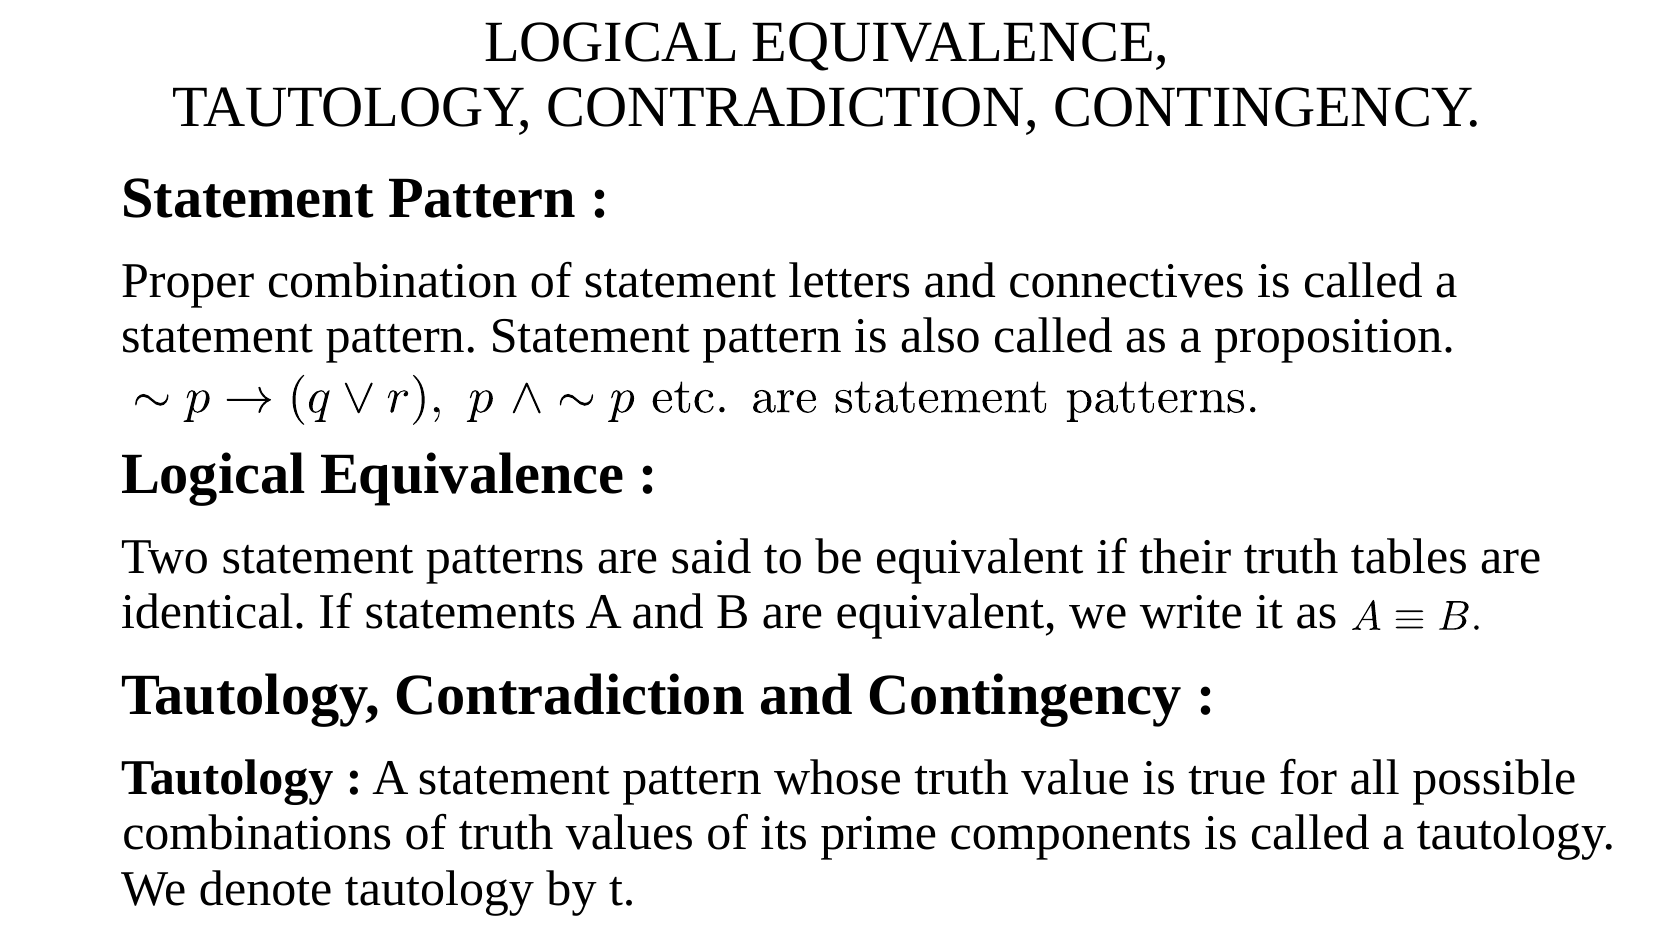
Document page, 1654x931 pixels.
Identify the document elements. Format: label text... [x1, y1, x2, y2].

subtitle Statement Pattern : Proper combination of statement letters and connectives is called a statement pattern. Statement pattern is also called as a proposition. Logical Equivalence : Two statement patterns are said to be equivalent if their truth tables are identical. If statements A and B are equivalent, we write it as Tautology, Contradiction and Contingency : Tautology : A statement pattern whose truth value is true for all possible combinations of truth values of its prime components is called a tautology. We denote tautology by t. [47, 165, 1619, 917]
text_box [134, 374, 1256, 425]
text_box [1352, 599, 1479, 630]
title LOGICAL EQUIVALENCE, TAUTOLOGY, CONTRADICTION, CONTINGENCY. [82, 9, 1571, 139]
